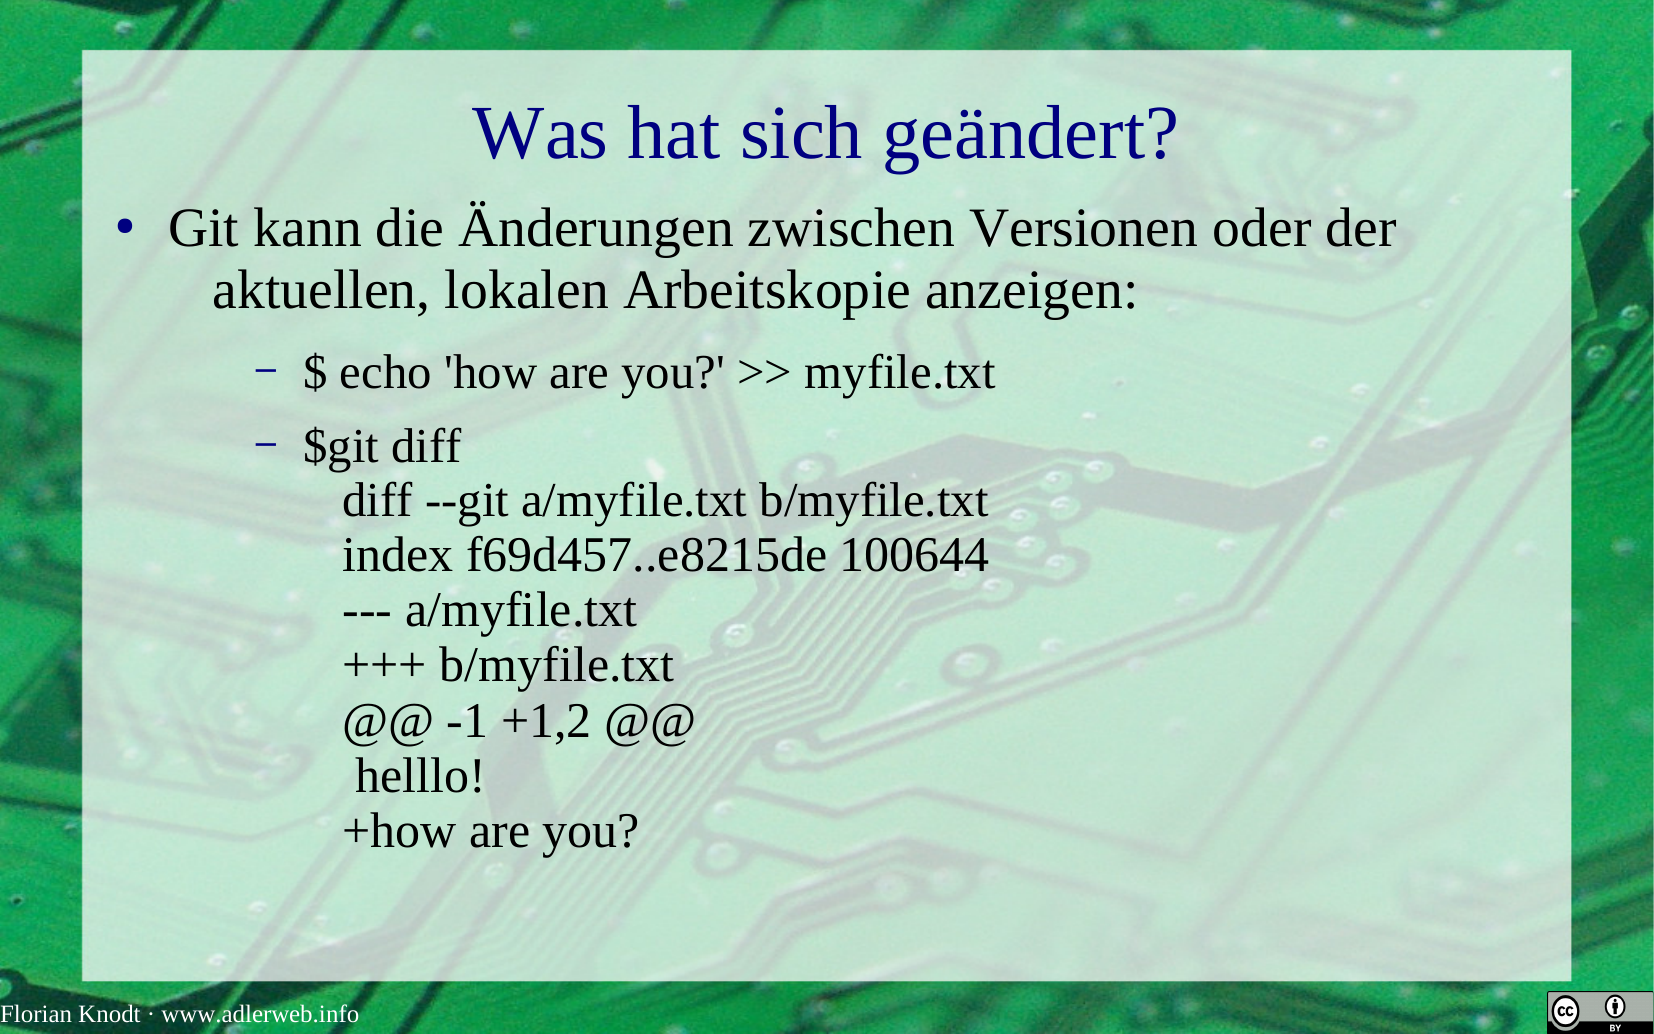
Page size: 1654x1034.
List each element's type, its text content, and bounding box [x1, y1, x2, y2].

picture [0, 0, 1654, 1034]
title Was hat sich geändert? [82, 46, 1571, 196]
list Git kann die Änderungen zwischen Versionen oder der aktuellen, lokalen Arbeitskopie anzeigen: $ echo 'how are you?' >> myfile.txt $git diff diff --git a/myfile.txt b/myfile.txt index f69d457..e8215de 100644 --- a/myfile.txt +++ b/myfile.txt @@ -1 +1,2 @@ helllo! +how are you? [82, 196, 1571, 934]
